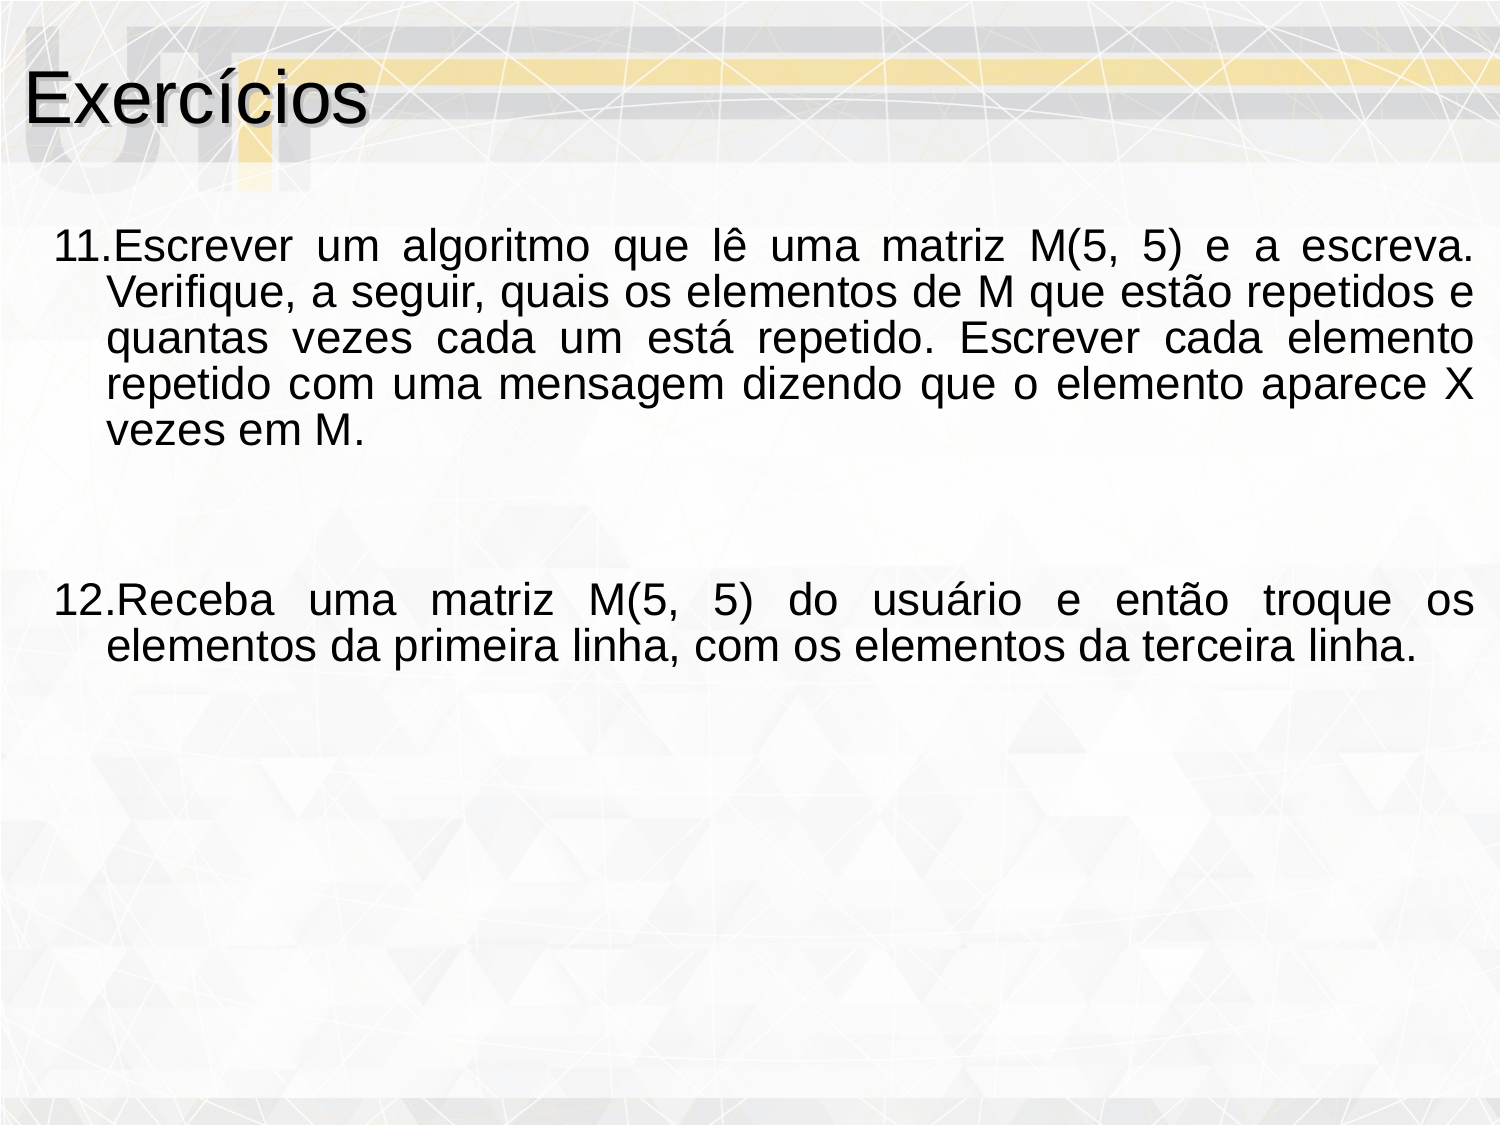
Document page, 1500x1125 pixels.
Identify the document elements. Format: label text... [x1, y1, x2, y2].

title Exercícios [23, 18, 1489, 178]
list Escrever um algoritmo que lê uma matriz M(5, 5) e a escreva. Verifique, a seguir, quais os elementos de M que estão repetidos e quantas vezes cada um está repetido. Escrever cada elemento repetido com uma mensagem dizendo que o elemento aparece X vezes em M. Receba uma matriz M(5, 5) do usuário e então troque os elementos da primeira linha, com os elementos da terceira linha. [35, 224, 1477, 1087]
